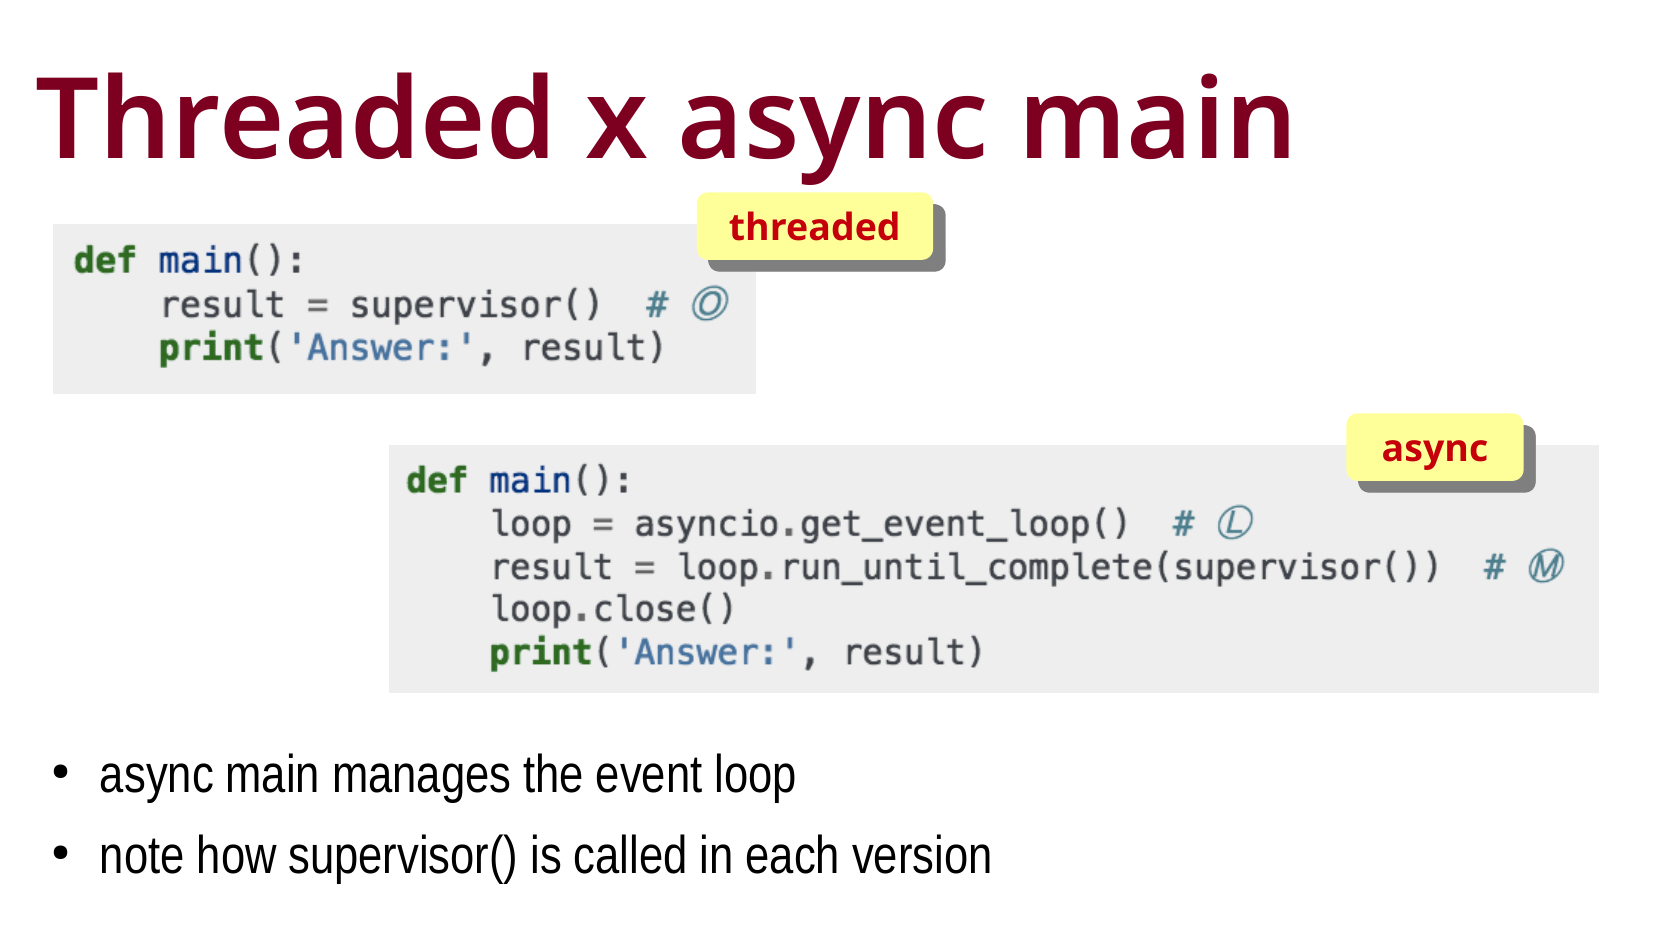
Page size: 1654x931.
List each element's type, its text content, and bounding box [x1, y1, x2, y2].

text_box threaded [696, 192, 934, 260]
picture [53, 224, 756, 394]
list async main manages the event loop note how supervisor() is called in each version [35, 742, 1571, 886]
title Threaded x async main [35, 37, 1571, 193]
picture [389, 445, 1599, 693]
text_box async [1346, 413, 1524, 481]
